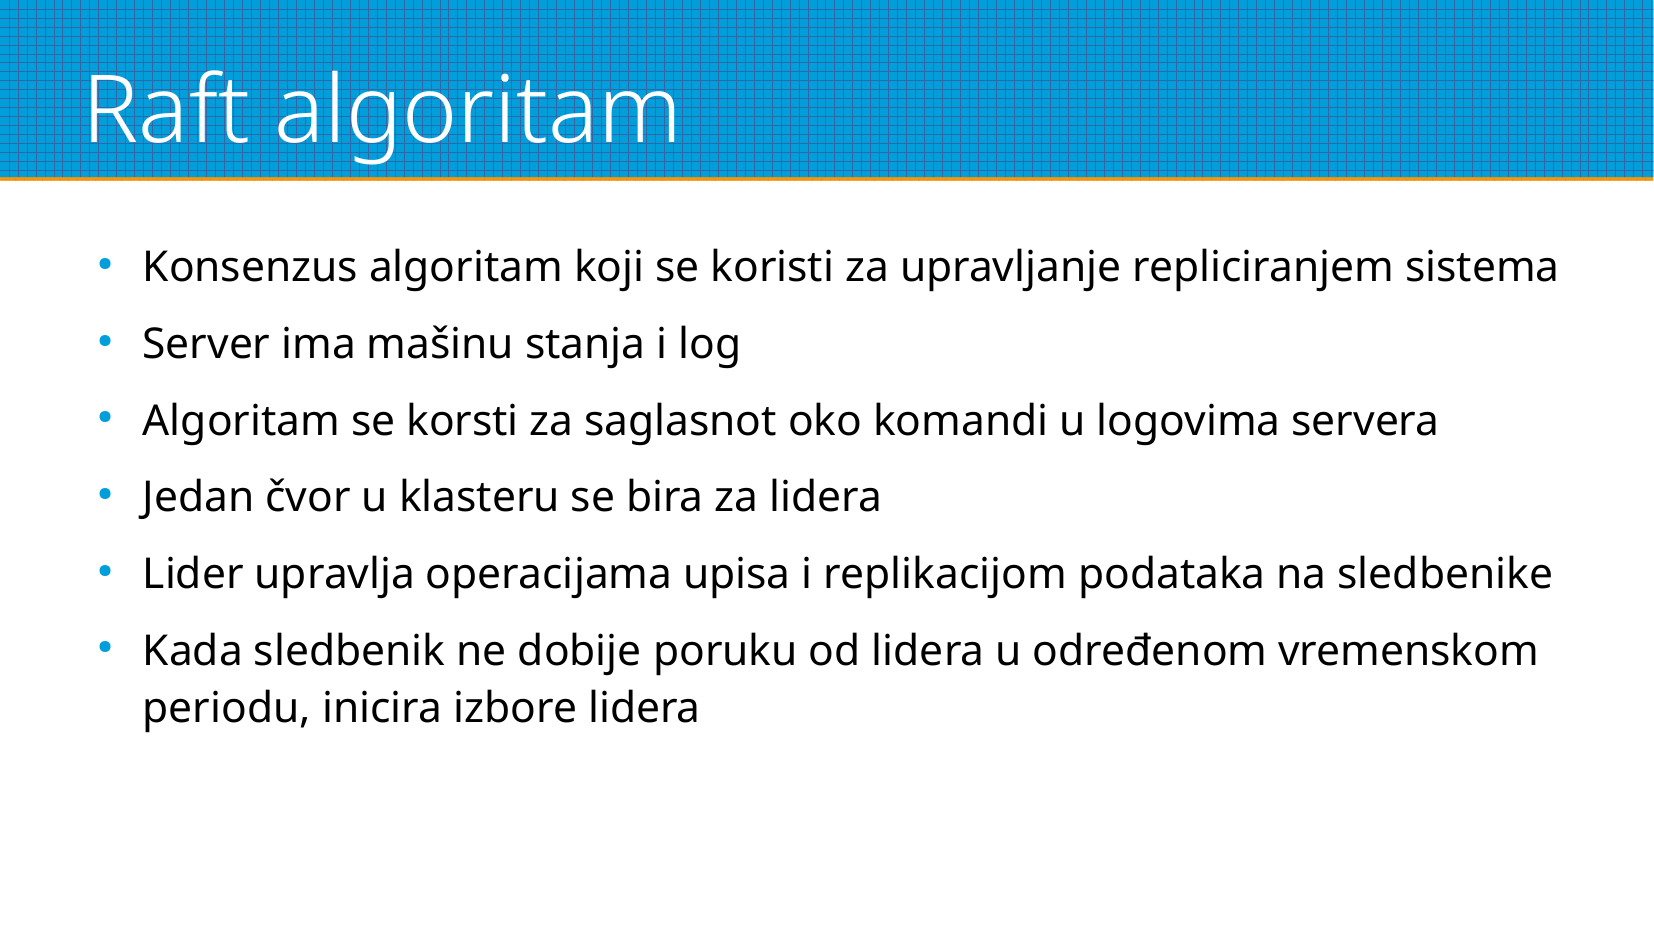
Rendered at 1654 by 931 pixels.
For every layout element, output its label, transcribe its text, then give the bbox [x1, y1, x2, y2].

title Raft algoritam [82, 14, 1571, 171]
list Konsenzus algoritam koji se koristi za upravljanje repliciranjem sistema Server ima mašinu stanja i log Algoritam se korsti za saglasnot oko komandi u logovima servera Jedan čvor u klasteru se bira za lidera Lider upravlja operacijama upisa i replikacijom podataka na sledbenike Kada sledbenik ne dobije poruku od lidera u određenom vremenskom periodu, inicira izbore lidera [82, 236, 1563, 811]
